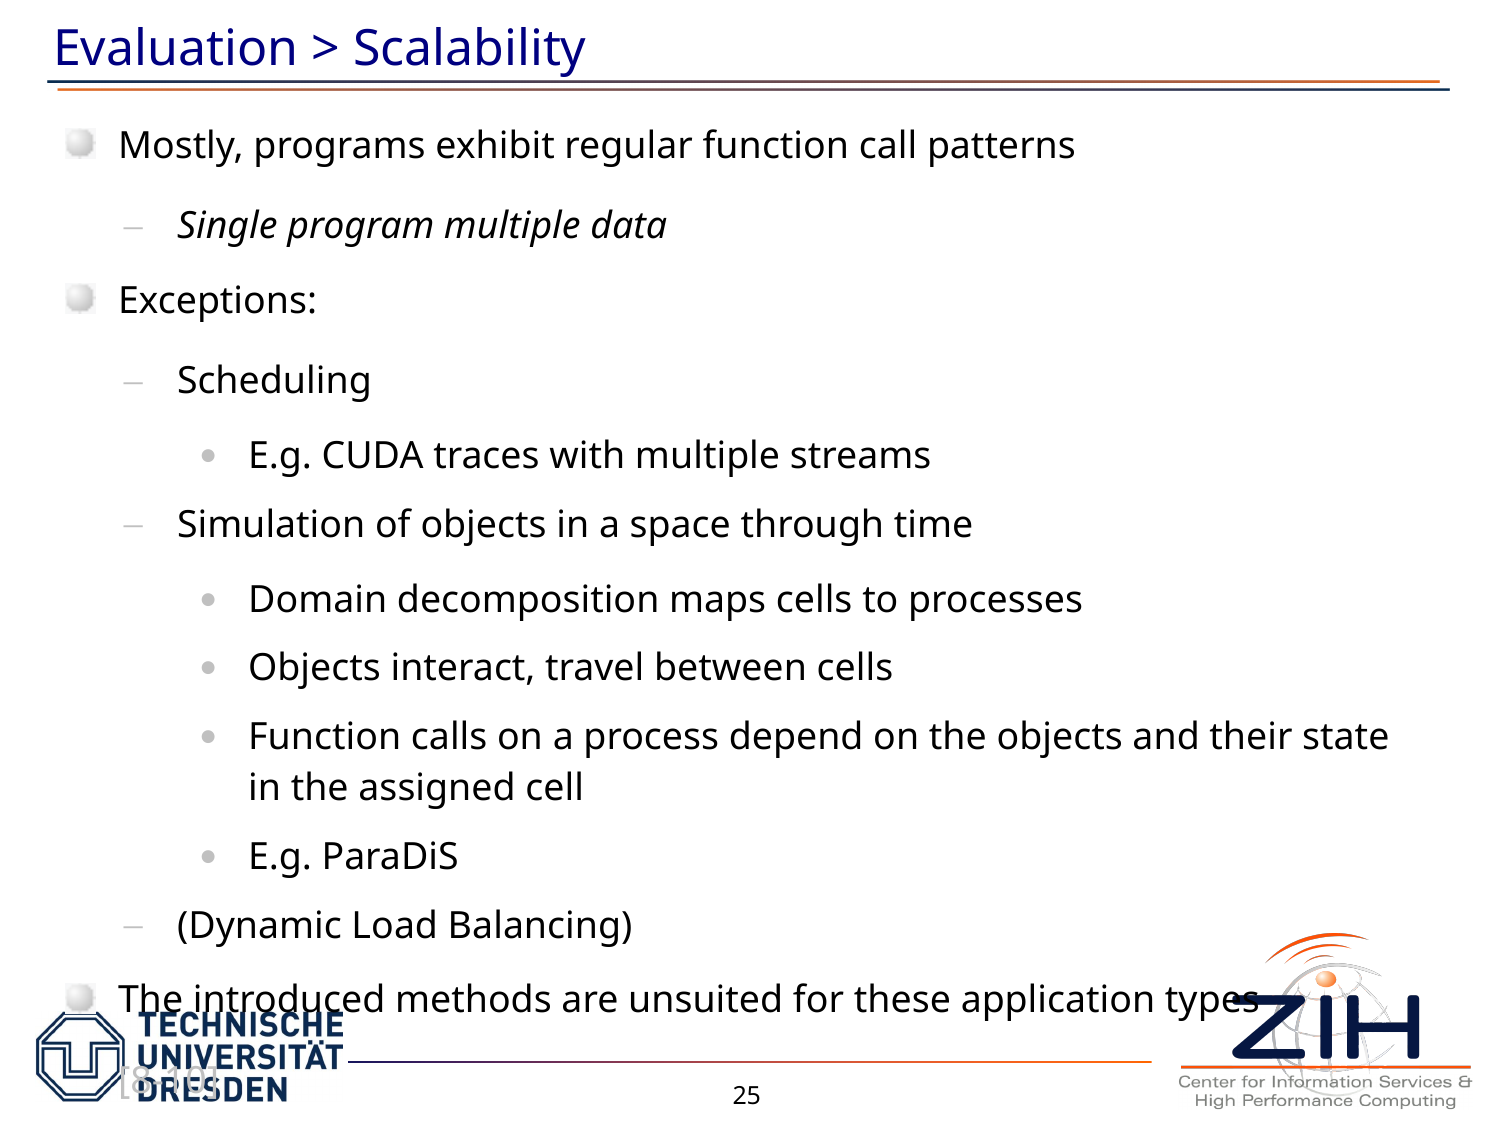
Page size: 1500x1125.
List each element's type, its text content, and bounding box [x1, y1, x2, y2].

picture [35, 1006, 343, 1102]
title Evaluation > Scalability [53, 12, 1453, 81]
picture [1178, 933, 1473, 1110]
picture [1181, 1006, 1186, 1018]
picture [1204, 1006, 1214, 1010]
list Mostly, programs exhibit regular function call patterns Single program multiple data Exceptions: Scheduling E.g. CUDA traces with multiple streams Simulation of objects in a space through time Domain decomposition maps cells to processes Objects interact, travel between cells Function calls on a process depend on the objects and their state in the assigned cell E.g. ParaDiS (Dynamic Load Balancing) The introduced methods are unsuited for these application types [8-10] [29, 118, 1418, 1006]
picture [47, 80, 1450, 91]
